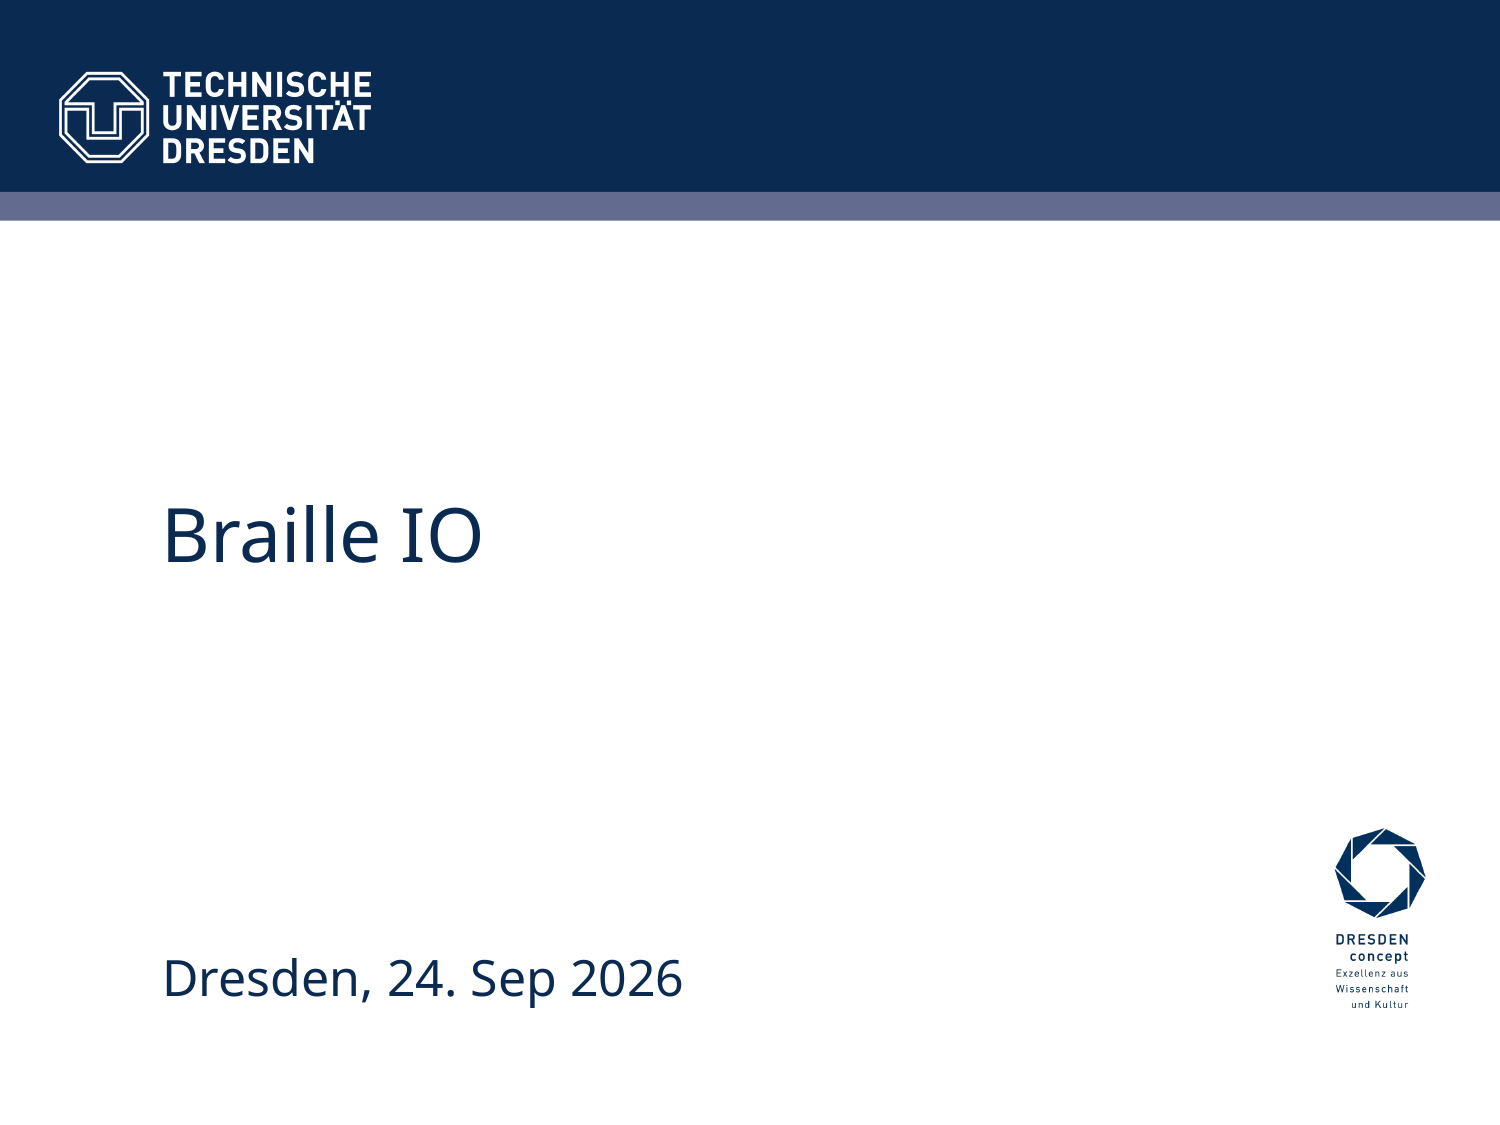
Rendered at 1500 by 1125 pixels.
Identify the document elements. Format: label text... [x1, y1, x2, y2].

title Braille IO [161, 443, 1393, 632]
picture [1328, 822, 1430, 1016]
subtitle Dresden, 24. Sep 2013 [162, 924, 1388, 1038]
picture [58, 71, 371, 164]
